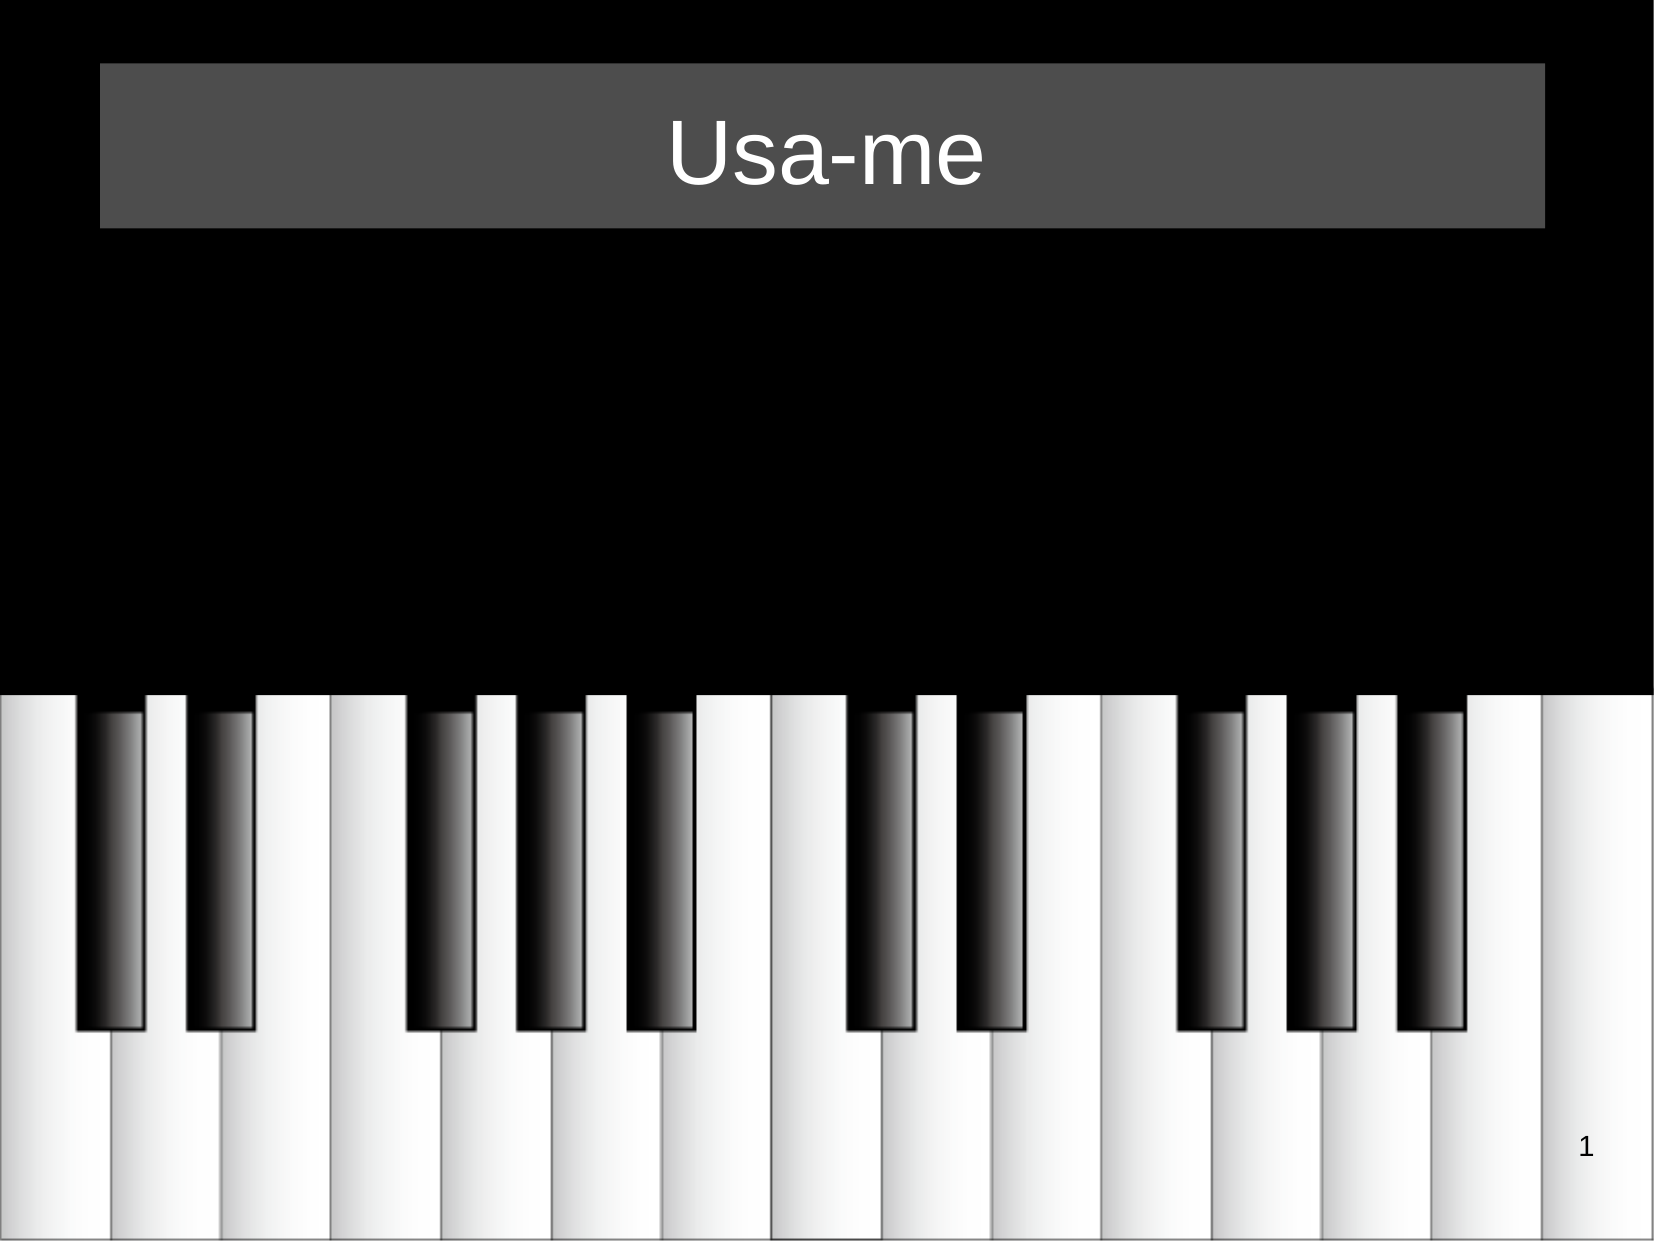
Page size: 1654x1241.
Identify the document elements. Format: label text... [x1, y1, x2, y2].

picture [0, 696, 1654, 1241]
title Usa-me [82, 49, 1571, 257]
